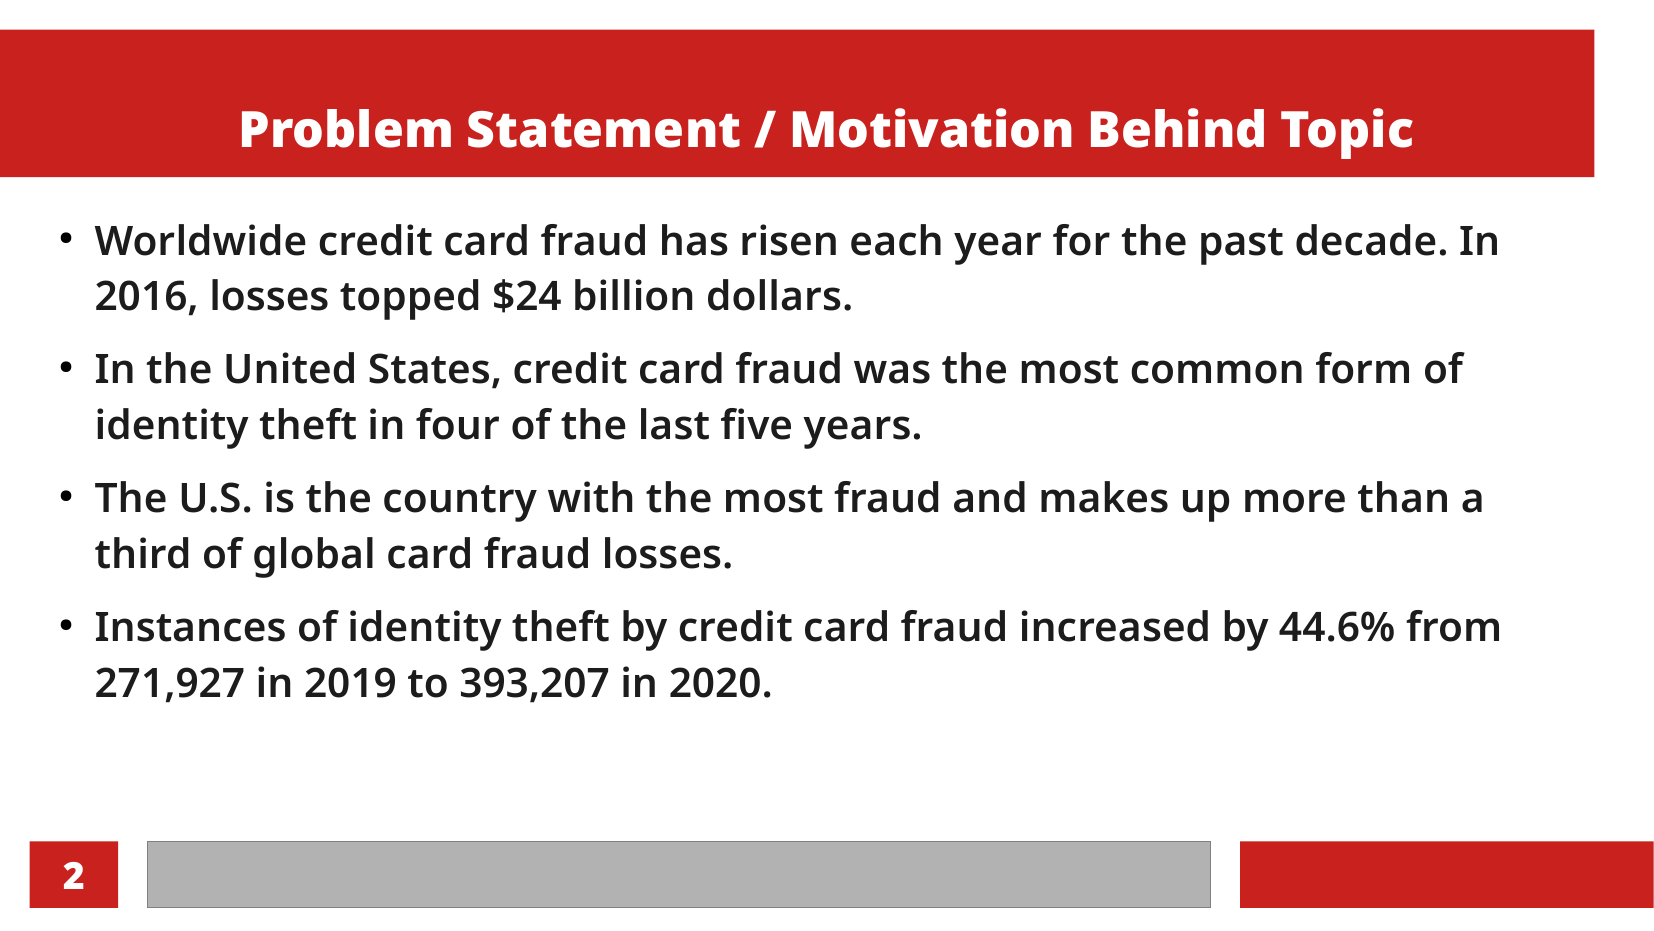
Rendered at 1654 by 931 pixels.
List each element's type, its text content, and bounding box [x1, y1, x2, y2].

title Problem Statement / Motivation Behind Topic [59, 44, 1595, 163]
list Worldwide credit card fraud has risen each year for the past decade. In 2016, losses topped $24 billion dollars. In the United States, credit card fraud was the most common form of identity theft in four of the last five years. The U.S. is the country with the most fraud and makes up more than a third of global card fraud losses. Instances of identity theft by credit card fraud increased by 44.6% from 271,927 in 2019 to 393,207 in 2020. [59, 211, 1565, 788]
